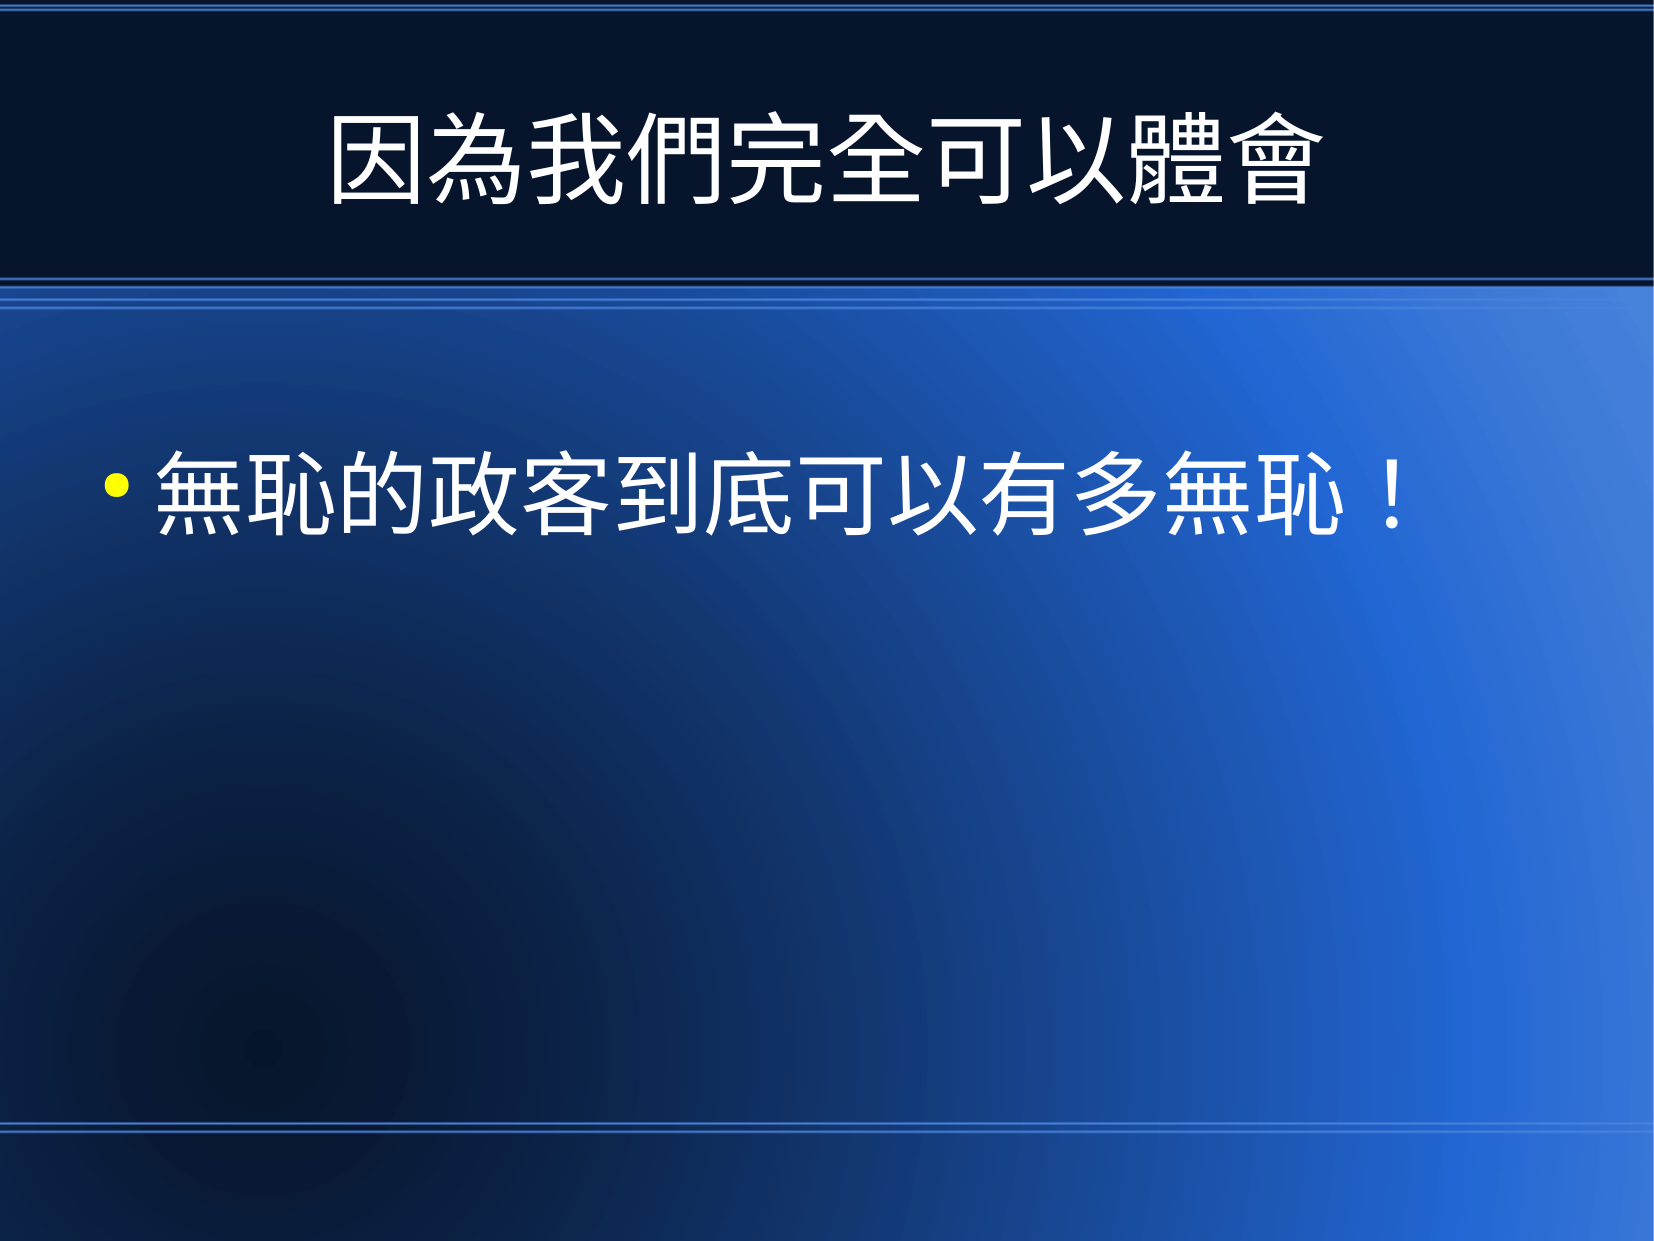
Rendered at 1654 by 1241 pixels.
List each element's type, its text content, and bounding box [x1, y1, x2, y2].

list 無恥的政客到底可以有多無恥！ [82, 355, 1571, 1241]
title 因為我們完全可以體會 [82, 49, 1571, 257]
picture [0, 0, 1654, 1241]
